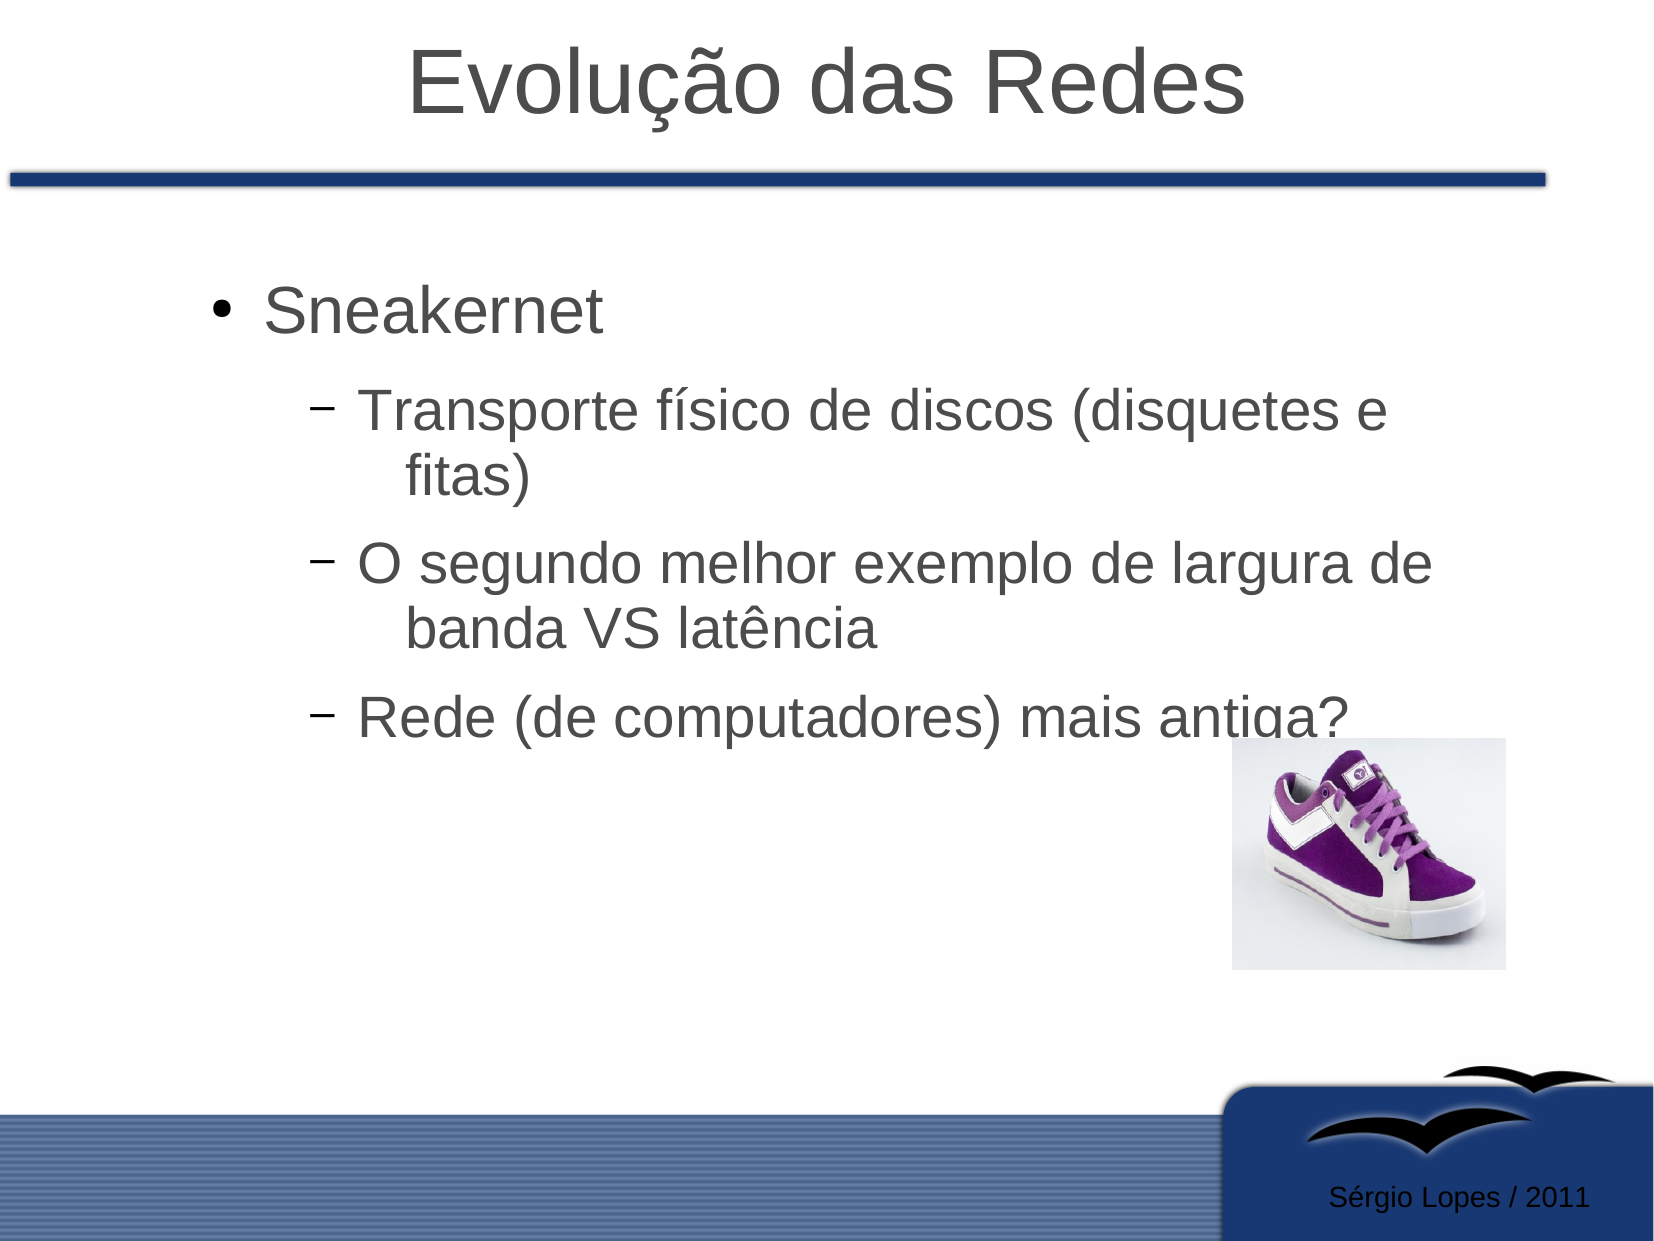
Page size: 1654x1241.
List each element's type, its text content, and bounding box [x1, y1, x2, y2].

list Sneakernet Transporte físico de discos (disquetes e fitas) O segundo melhor exemplo de largura de banda VS latência Rede (de computadores) mais antiga? [121, 273, 1534, 1056]
title Evolução das Redes [121, 0, 1534, 164]
picture [0, 0, 1654, 1241]
text_box Sérgio Lopes / 2011 [1328, 1181, 1588, 1214]
